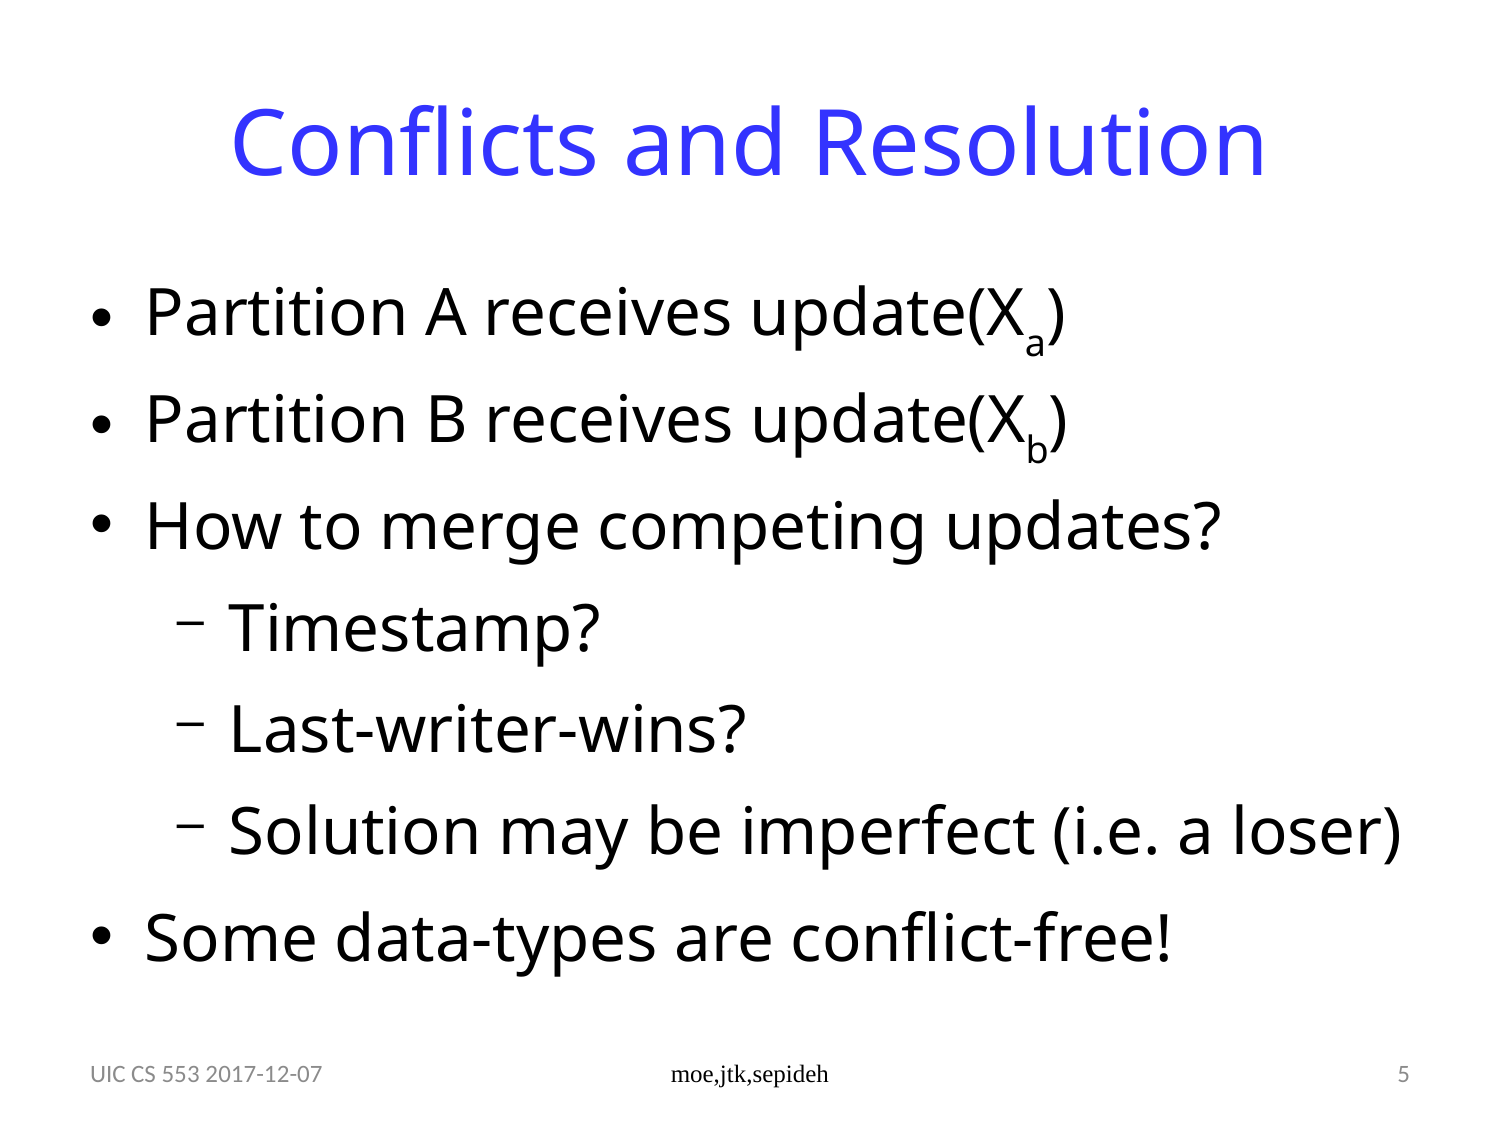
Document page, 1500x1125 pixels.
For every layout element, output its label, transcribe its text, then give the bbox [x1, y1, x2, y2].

list Partition A receives update(Xa) Partition B receives update(Xb) How to merge competing updates? Timestamp? Last-writer-wins? Solution may be imperfect (i.e. a loser) Some data-types are conflict-free! [75, 262, 1425, 1005]
title Conflicts and Resolution [75, 45, 1425, 233]
